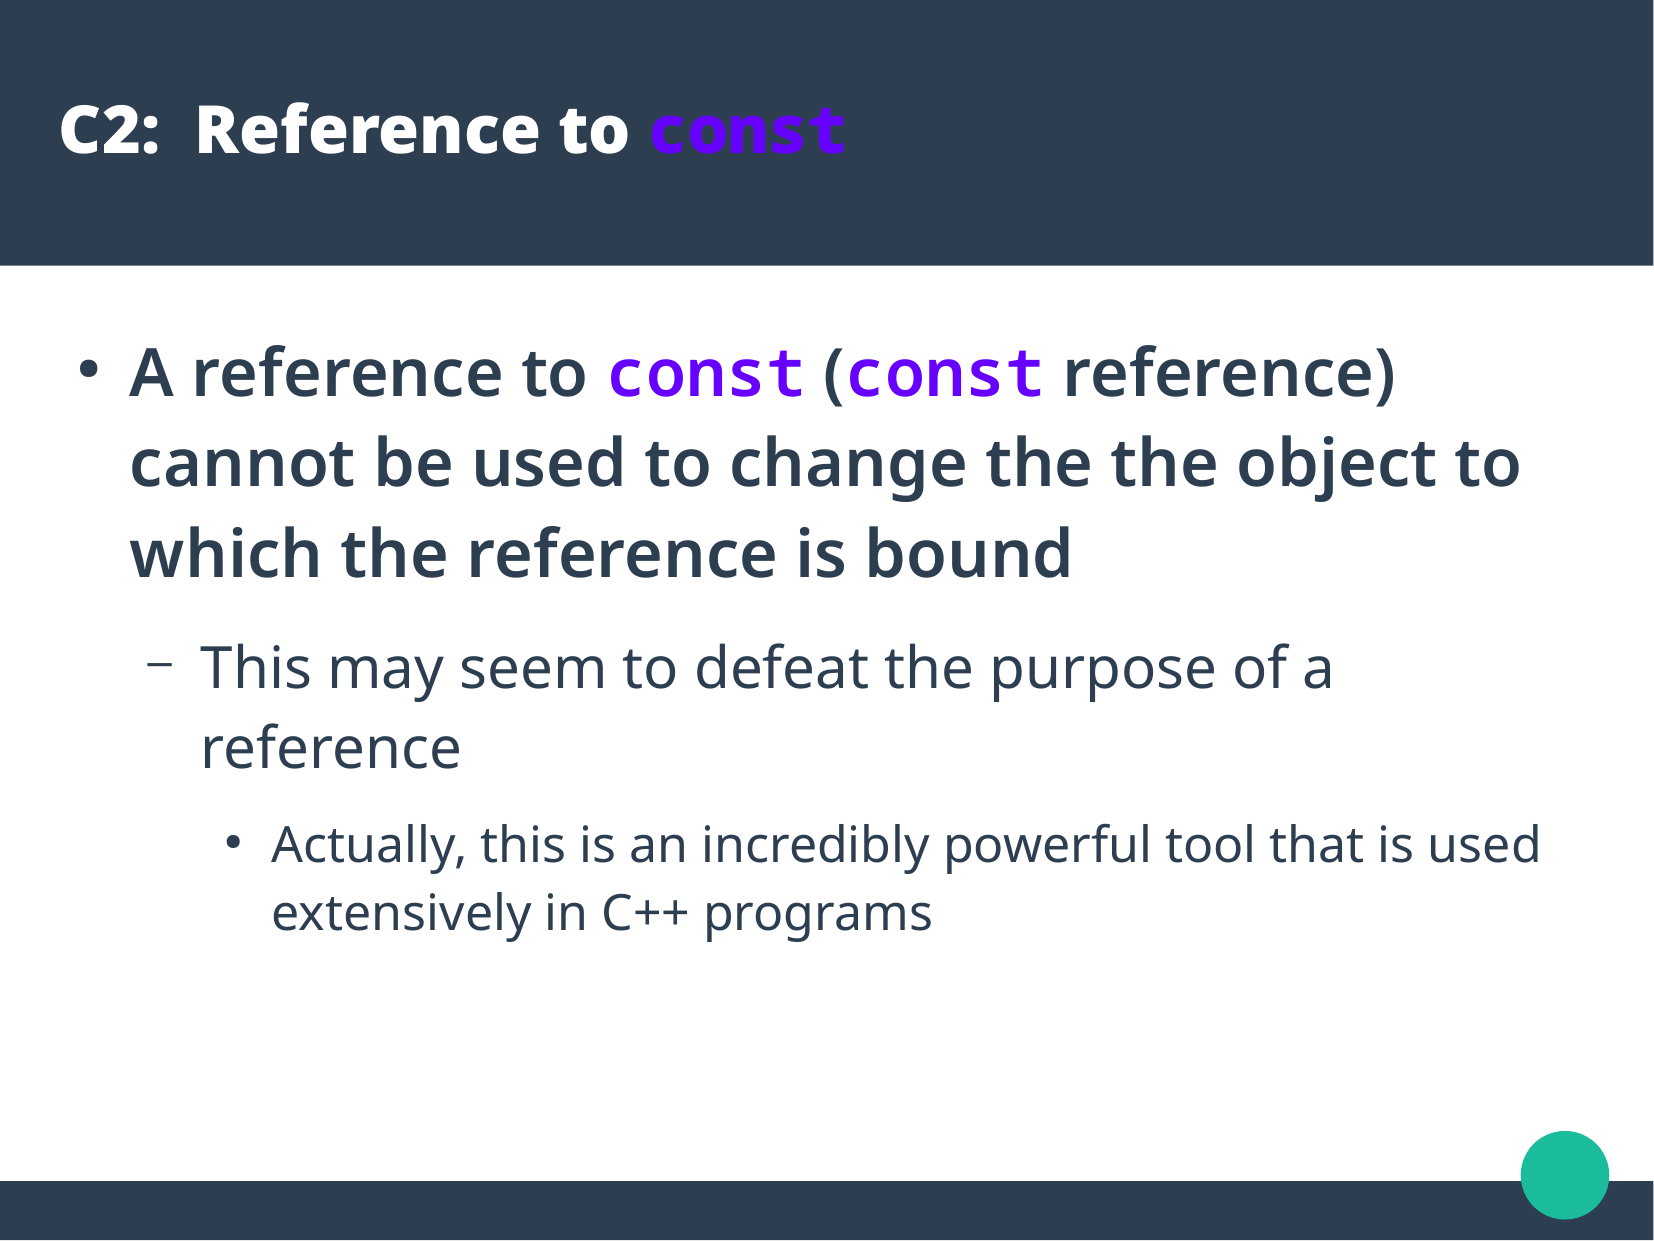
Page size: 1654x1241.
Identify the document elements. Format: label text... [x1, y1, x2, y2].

title C2: Reference to const [59, 49, 1595, 207]
list A reference to const (const reference) cannot be used to change the the object to which the reference is bound This may seem to defeat the purpose of a reference Actually, this is an incredibly powerful tool that is used extensively in C++ programs [59, 324, 1595, 1152]
